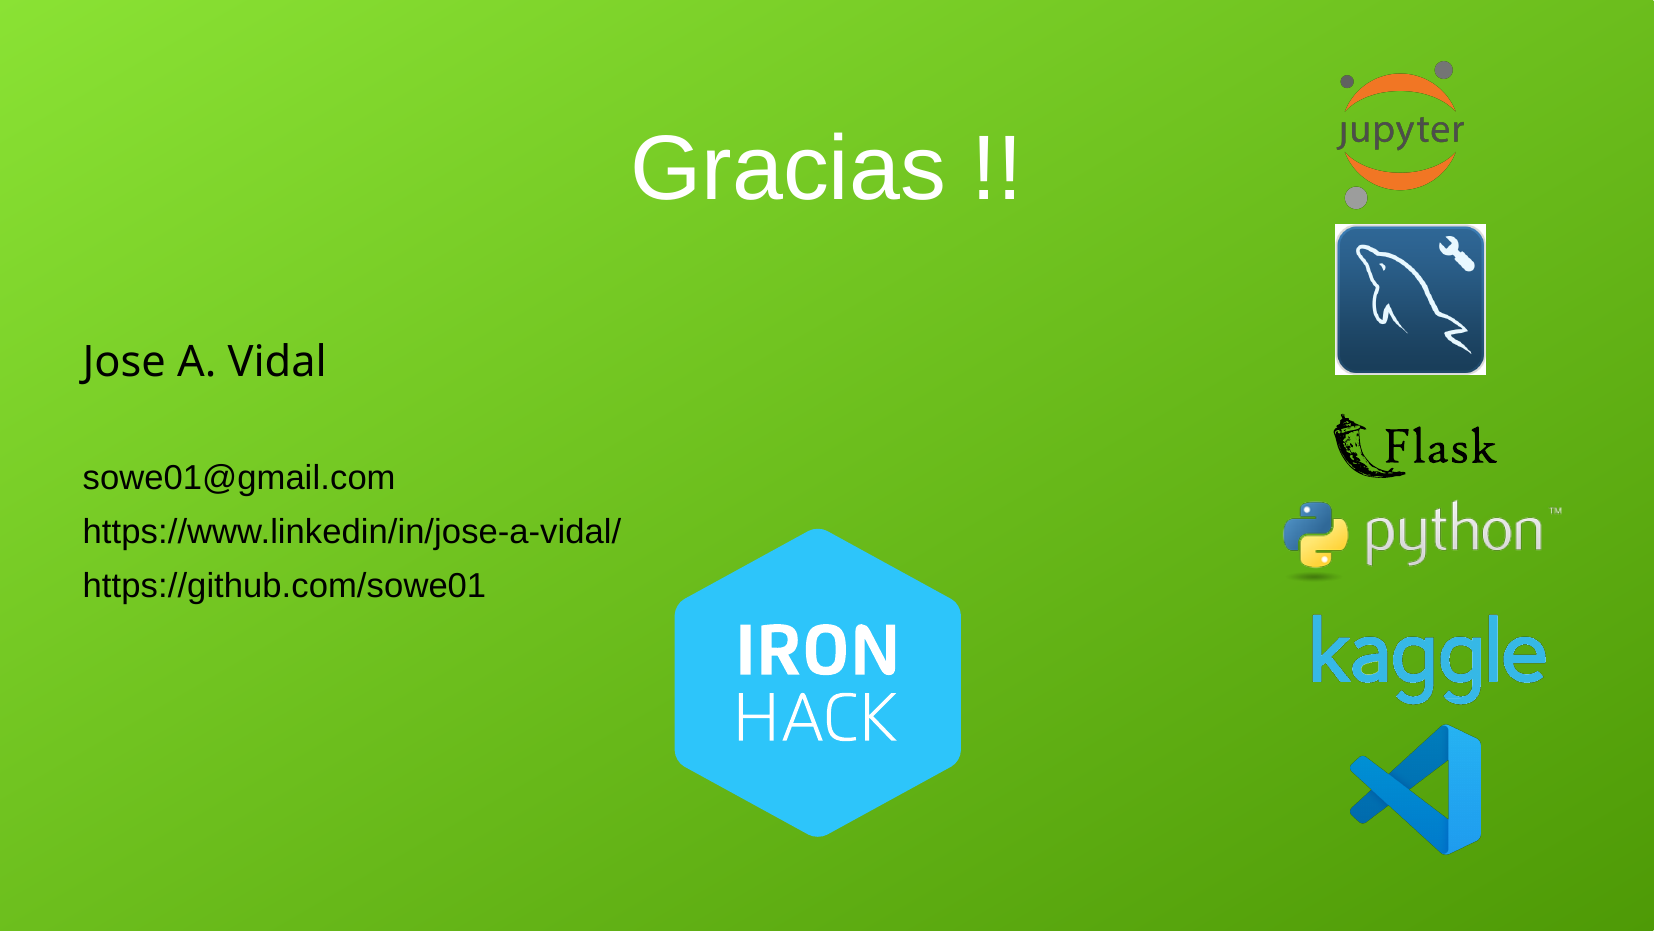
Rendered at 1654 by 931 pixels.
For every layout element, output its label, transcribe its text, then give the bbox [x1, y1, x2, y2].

picture [1275, 490, 1610, 586]
picture [1312, 614, 1546, 706]
list Jose A. Vidal sowe01@gmail.com https://www.linkedin/in/jose-a-vidal/ https://github.com/sowe01 [82, 330, 809, 608]
title Gracias !! [82, 90, 1571, 246]
picture [1332, 412, 1501, 481]
picture [1335, 224, 1486, 375]
picture [1350, 724, 1481, 856]
picture [1335, 59, 1466, 211]
picture [660, 525, 976, 841]
